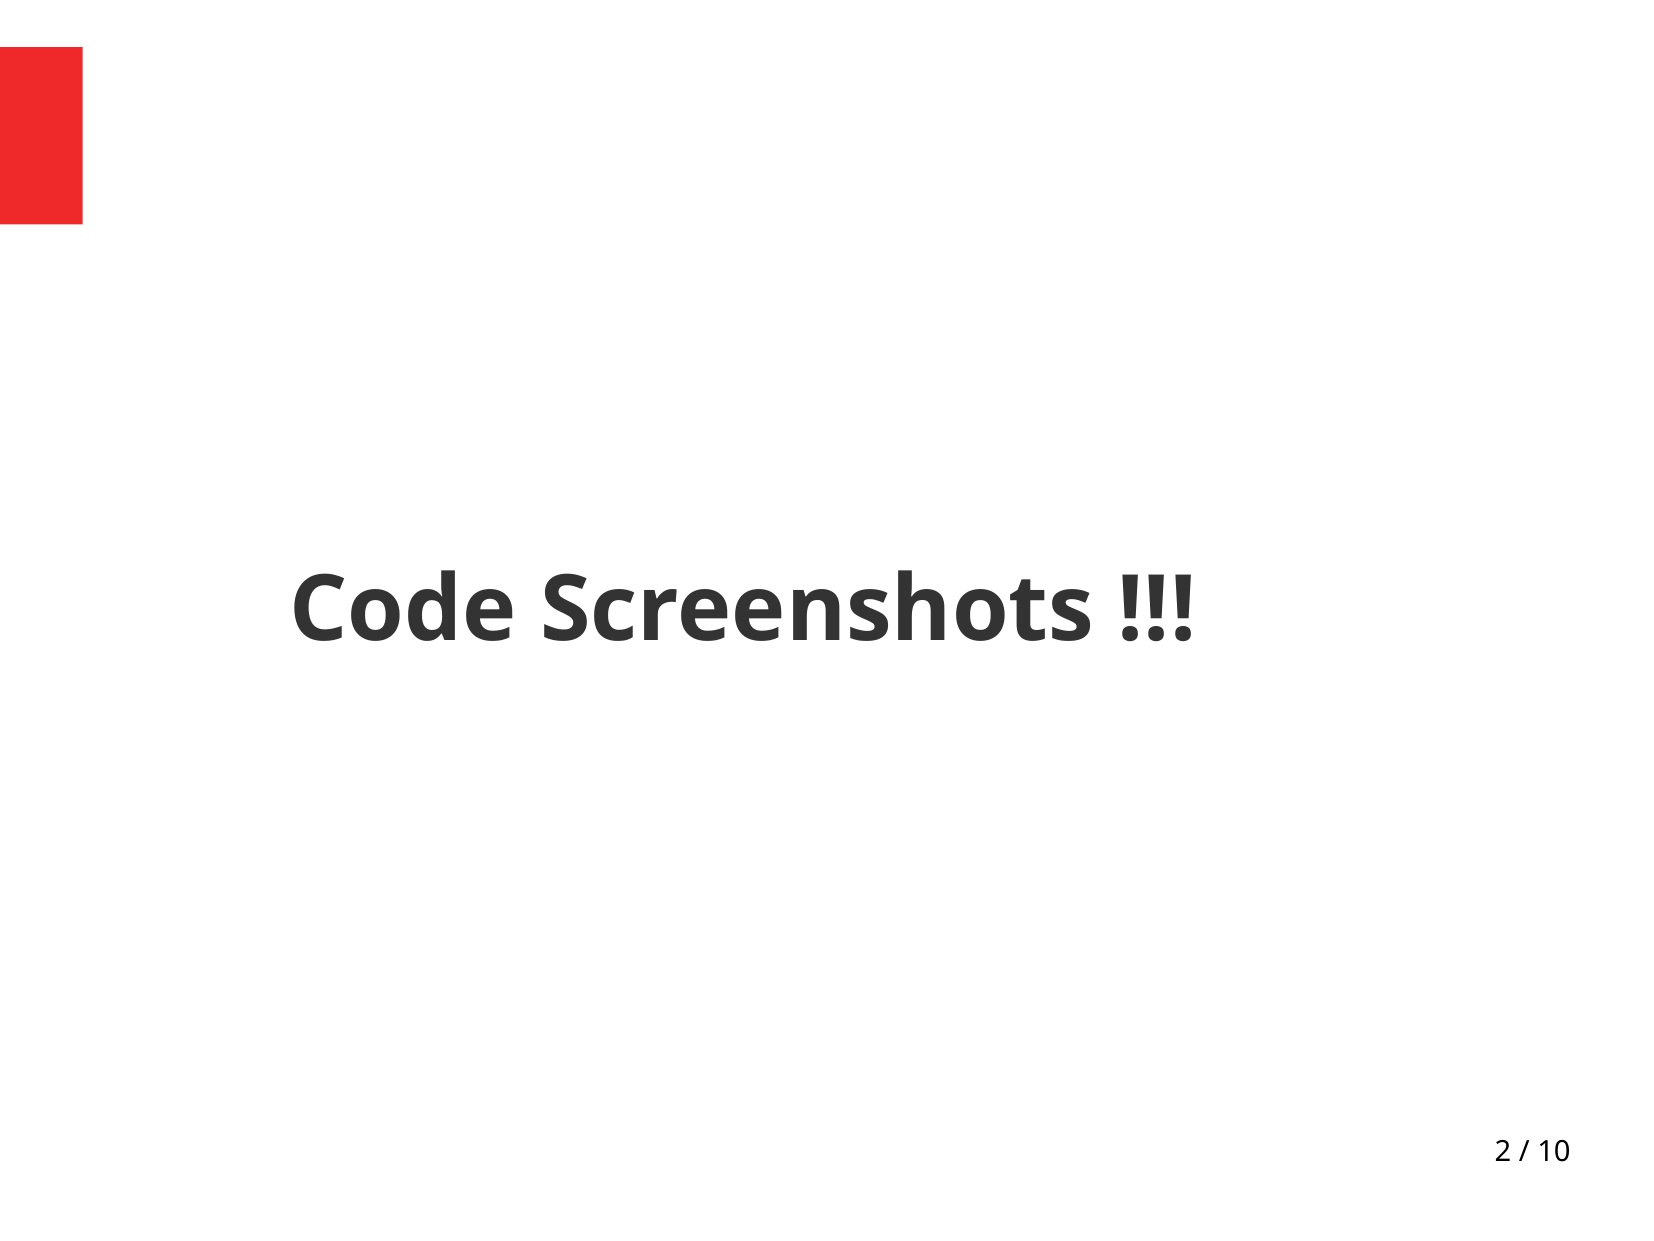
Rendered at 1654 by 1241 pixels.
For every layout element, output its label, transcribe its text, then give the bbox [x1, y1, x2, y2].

title Code Screenshots !!! [289, 501, 1654, 709]
